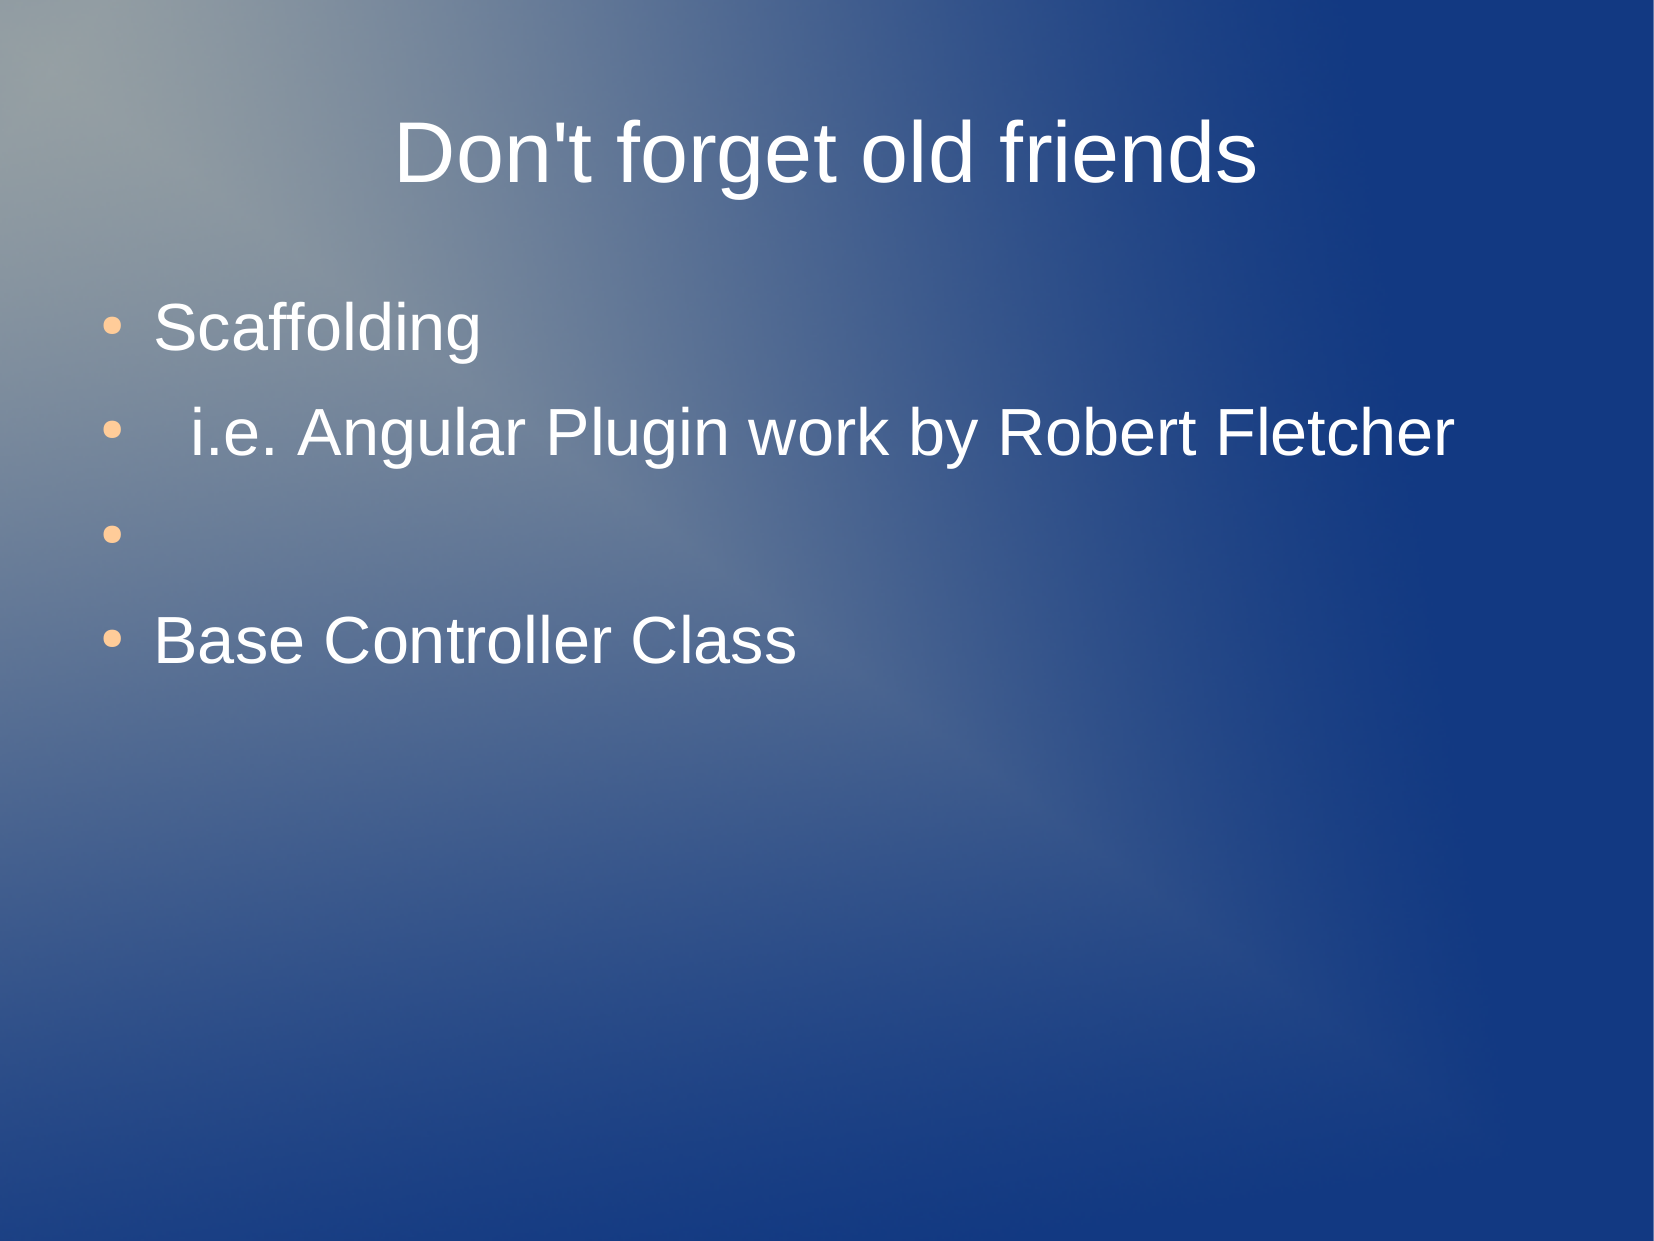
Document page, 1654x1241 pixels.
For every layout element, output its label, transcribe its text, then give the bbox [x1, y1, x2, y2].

picture [0, 0, 1654, 1241]
title Don't forget old friends [82, 49, 1571, 257]
list Scaffolding i.e. Angular Plugin work by Robert Fletcher Base Controller Class [82, 290, 1571, 1010]
